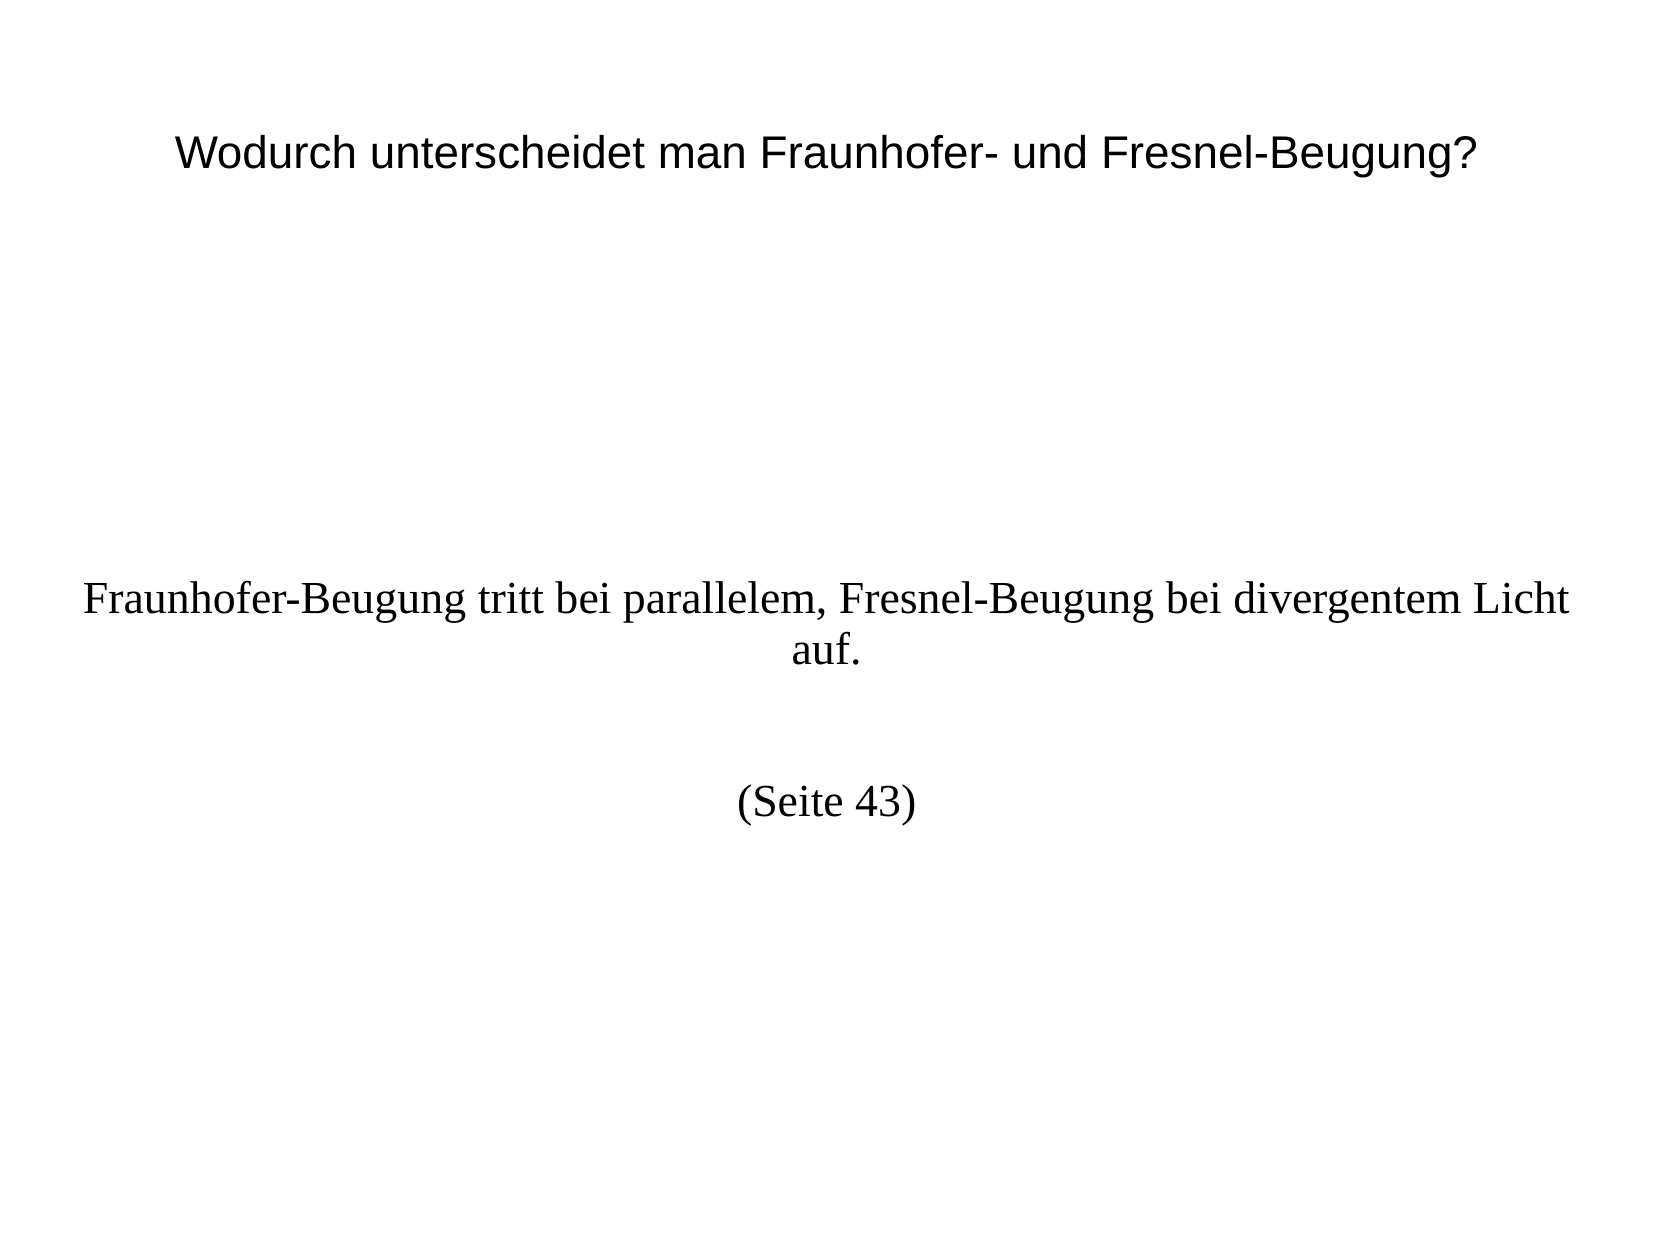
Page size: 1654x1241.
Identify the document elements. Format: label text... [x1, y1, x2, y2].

title Wodurch unterscheidet man Fraunhofer- und Fresnel-Beugung? [82, 49, 1571, 257]
subtitle Fraunhofer-Beugung tritt bei parallelem, Fresnel-Beugung bei divergentem Licht auf. (Seite 43) [82, 290, 1571, 1109]
